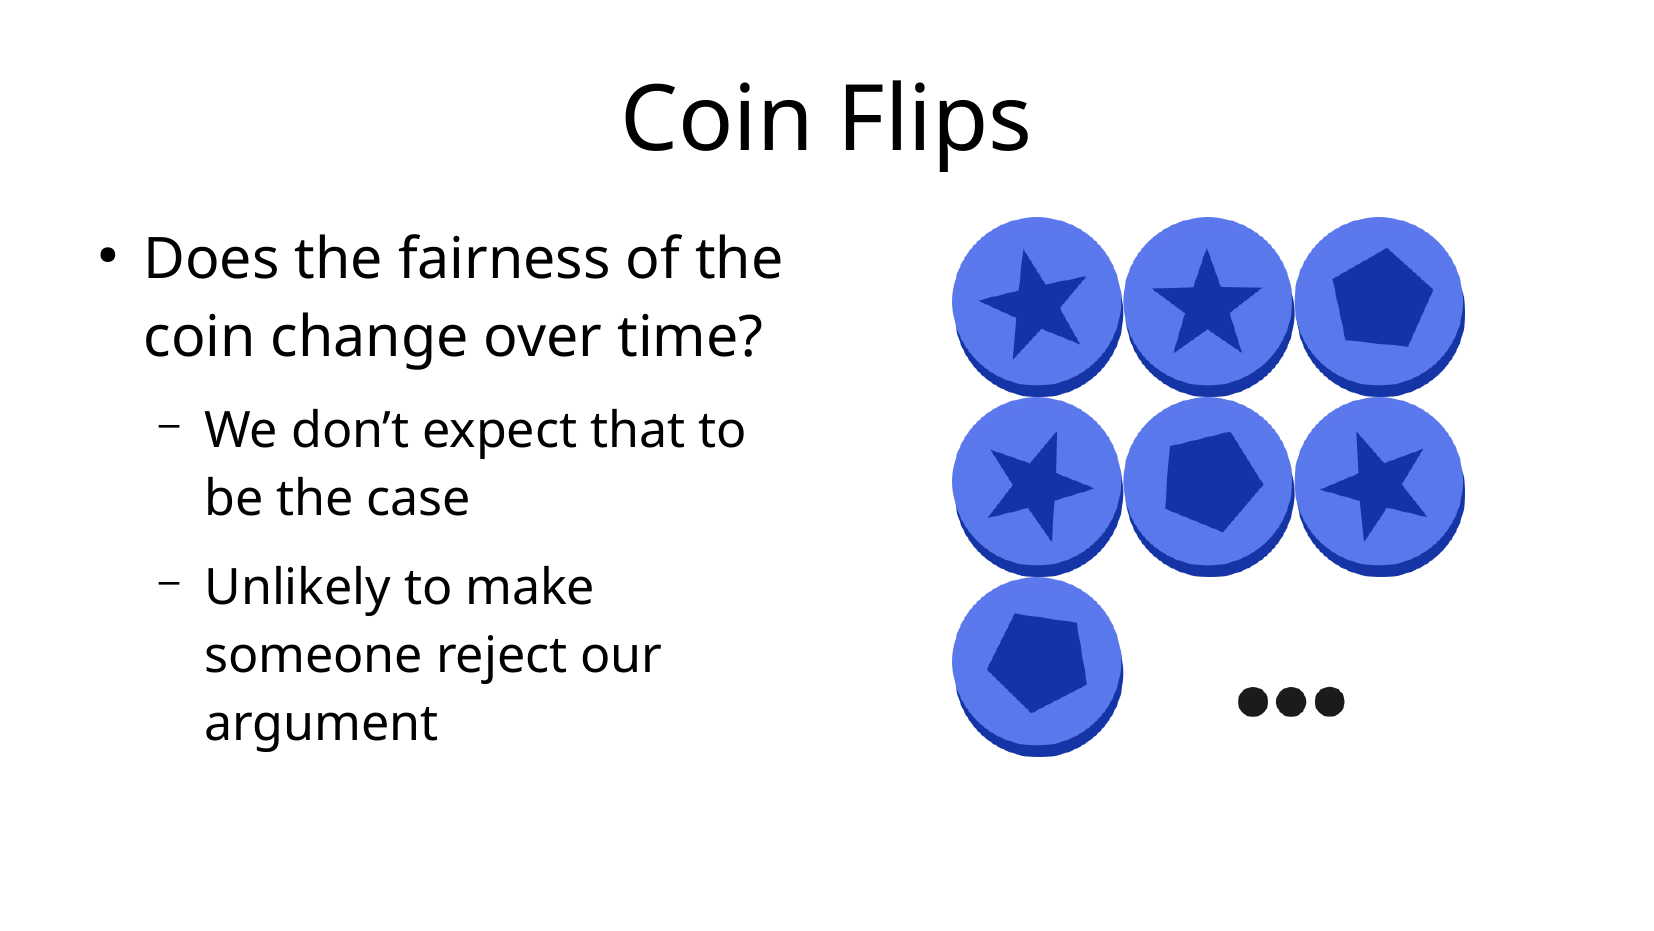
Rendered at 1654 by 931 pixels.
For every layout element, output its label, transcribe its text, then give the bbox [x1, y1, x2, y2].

picture [952, 217, 1465, 758]
title Coin Flips [82, 37, 1571, 193]
list Does the fairness of the coin change over time? We don’t expect that to be the case Unlikely to make someone reject our argument [82, 217, 809, 758]
